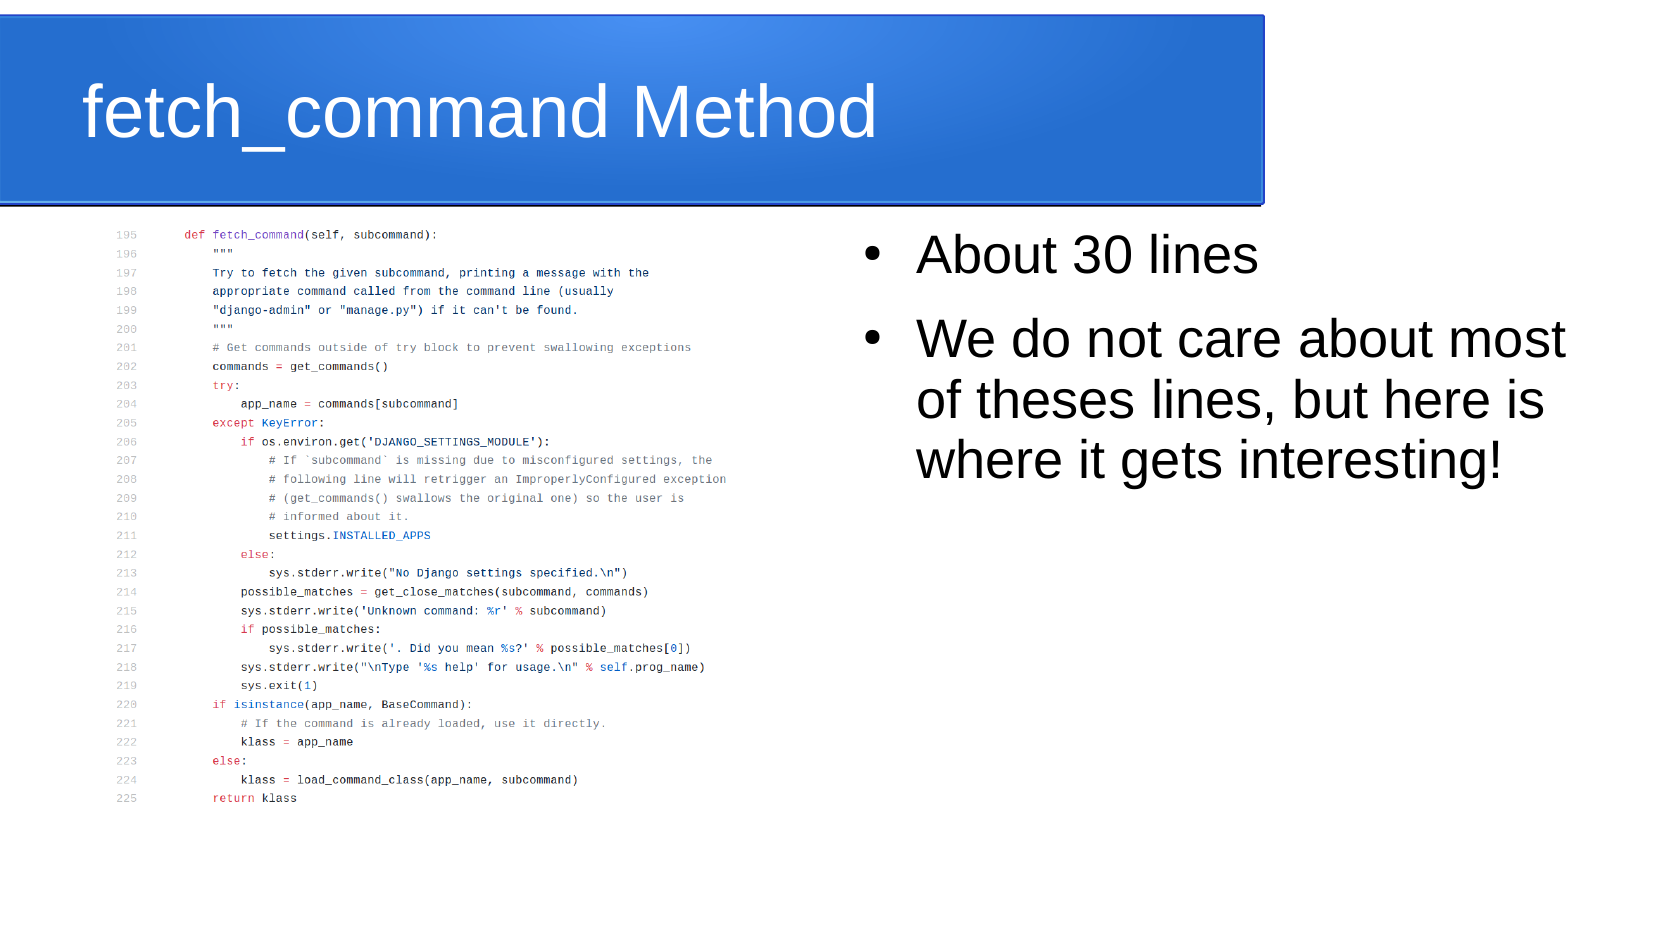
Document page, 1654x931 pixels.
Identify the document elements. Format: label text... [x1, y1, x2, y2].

list About 30 lines We do not care about most of theses lines, but here is where it gets interesting! [845, 224, 1572, 764]
picture [108, 224, 734, 811]
title fetch_command Method [82, 35, 1235, 189]
